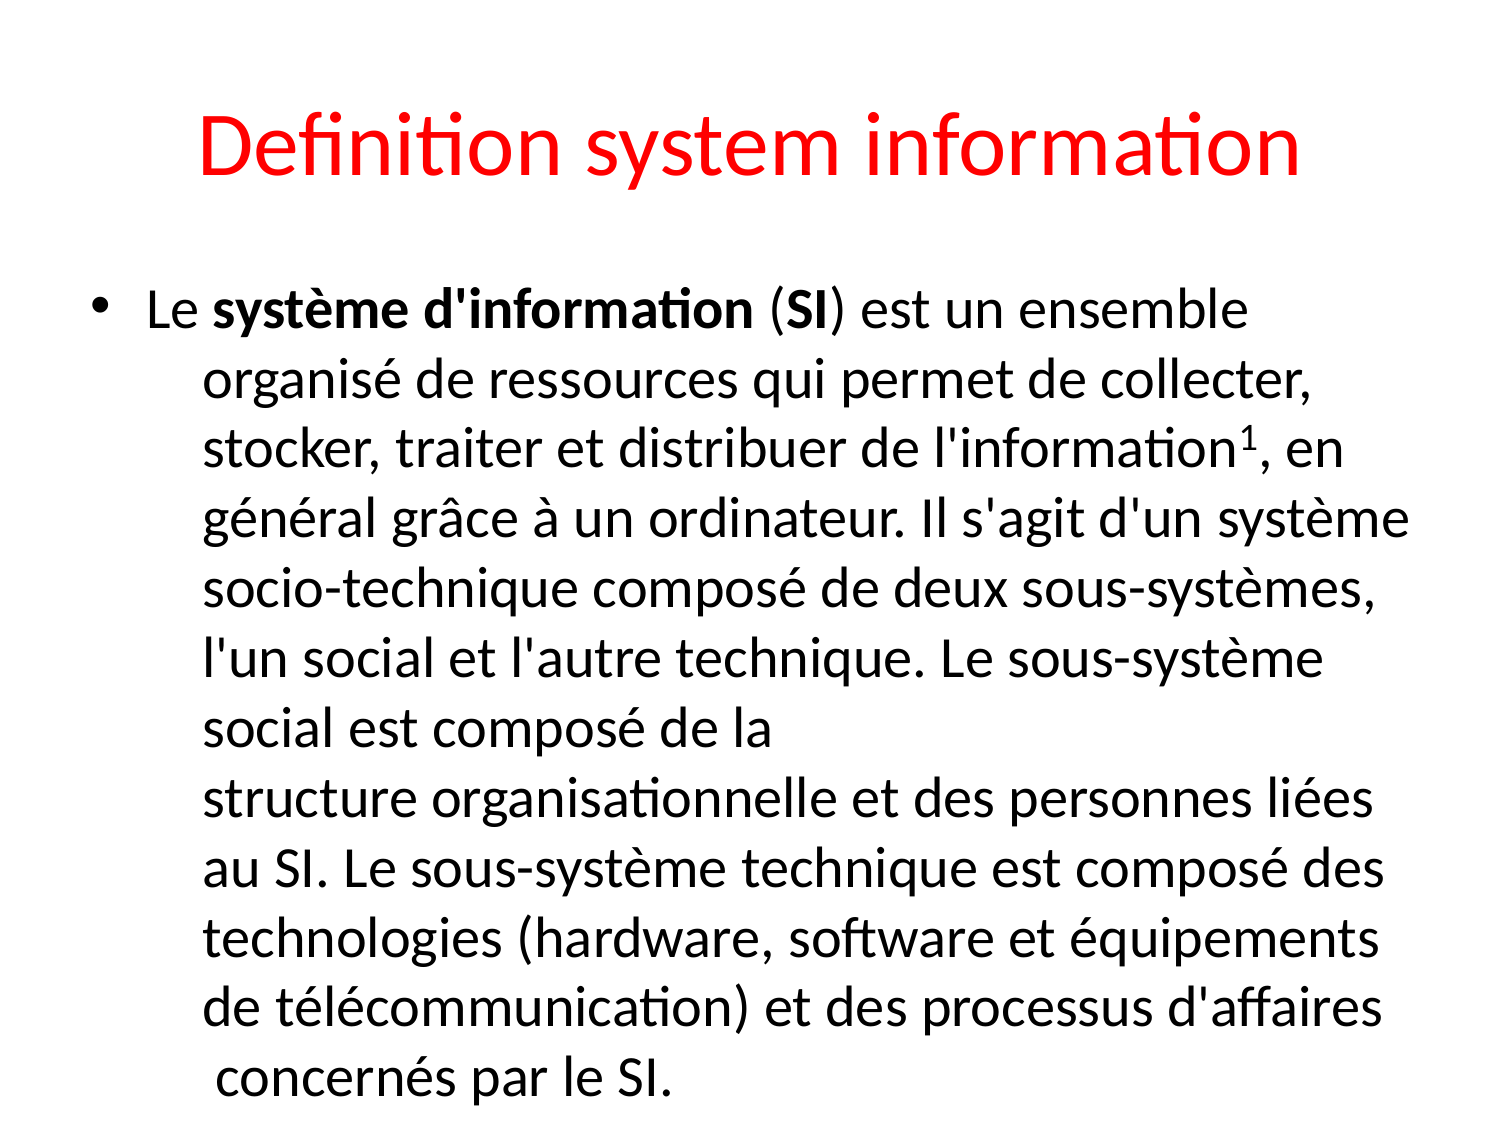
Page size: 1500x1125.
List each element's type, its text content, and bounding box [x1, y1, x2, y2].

title Definition system information [75, 45, 1426, 233]
list Le système d'information (SI) est un ensemble organisé de ressources qui permet de collecter, stocker, traiter et distribuer de l'information1, en général grâce à un ordinateur. Il s'agit d'un système socio-technique composé de deux sous-systèmes, l'un social et l'autre technique. Le sous-système social est composé de la structure organisationnelle et des personnes liées au SI. Le sous-système technique est composé des technologies (hardware, software et équipements de télécommunication) et des processus d'affaires concernés par le SI. [75, 262, 1438, 1125]
